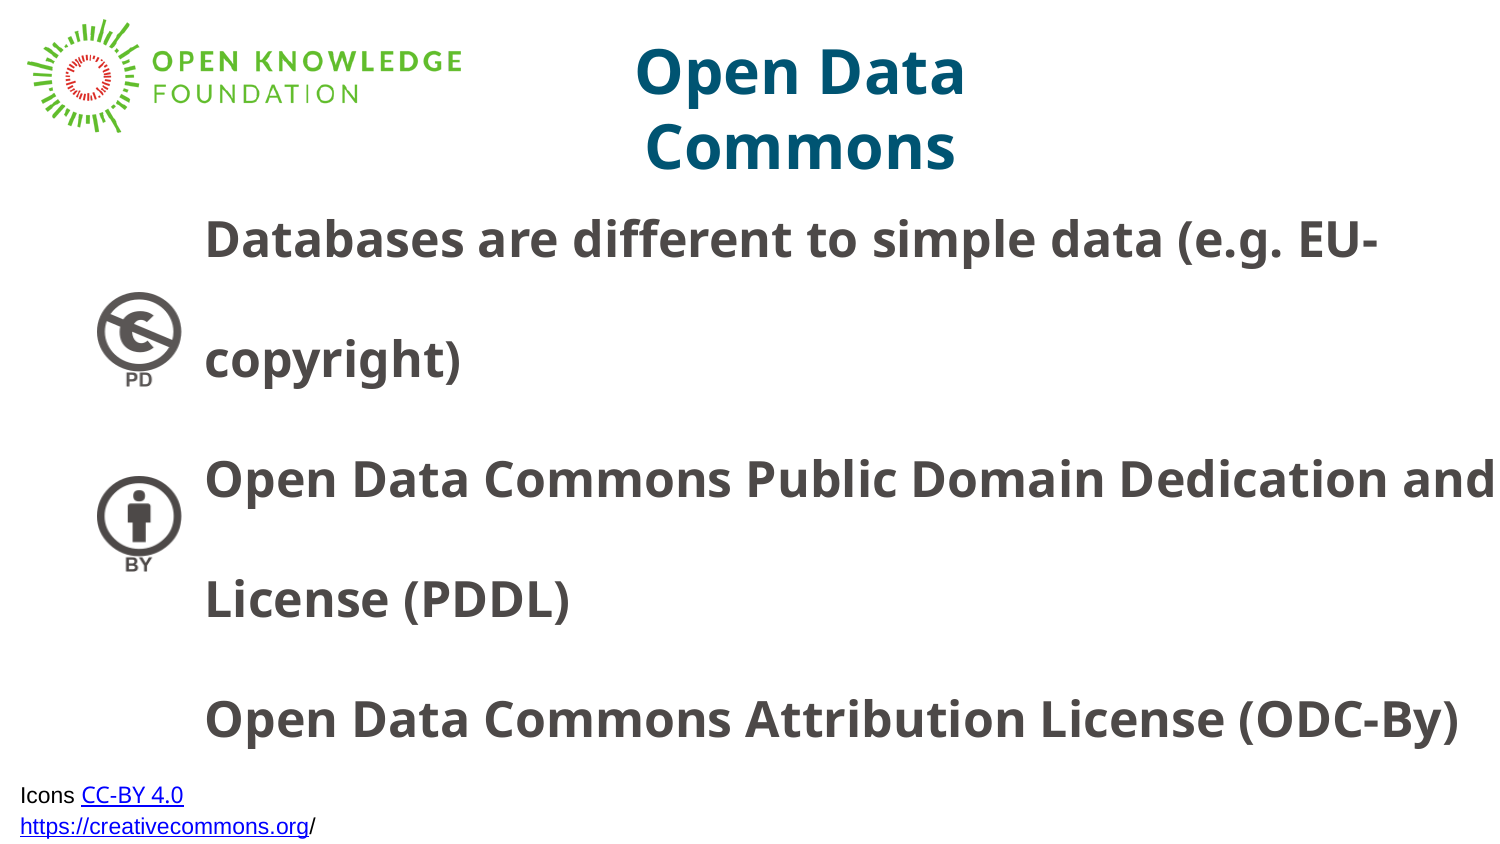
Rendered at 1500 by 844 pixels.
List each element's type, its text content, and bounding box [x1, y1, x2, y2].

text_box Icons CC-BY 4.0 https://creativecommons.org/ https://opendatacommons.org [8, 775, 490, 837]
picture [97, 476, 182, 572]
text_box Open Data Commons [487, 26, 1115, 141]
picture [27, 19, 461, 133]
picture [97, 292, 182, 388]
text_box Databases are different to simple data (e.g. EU-copyright) Open Data Commons Public Domain Dedication and License (PDDL) Open Data Commons Attribution License (ODC-By) [193, 141, 1500, 806]
